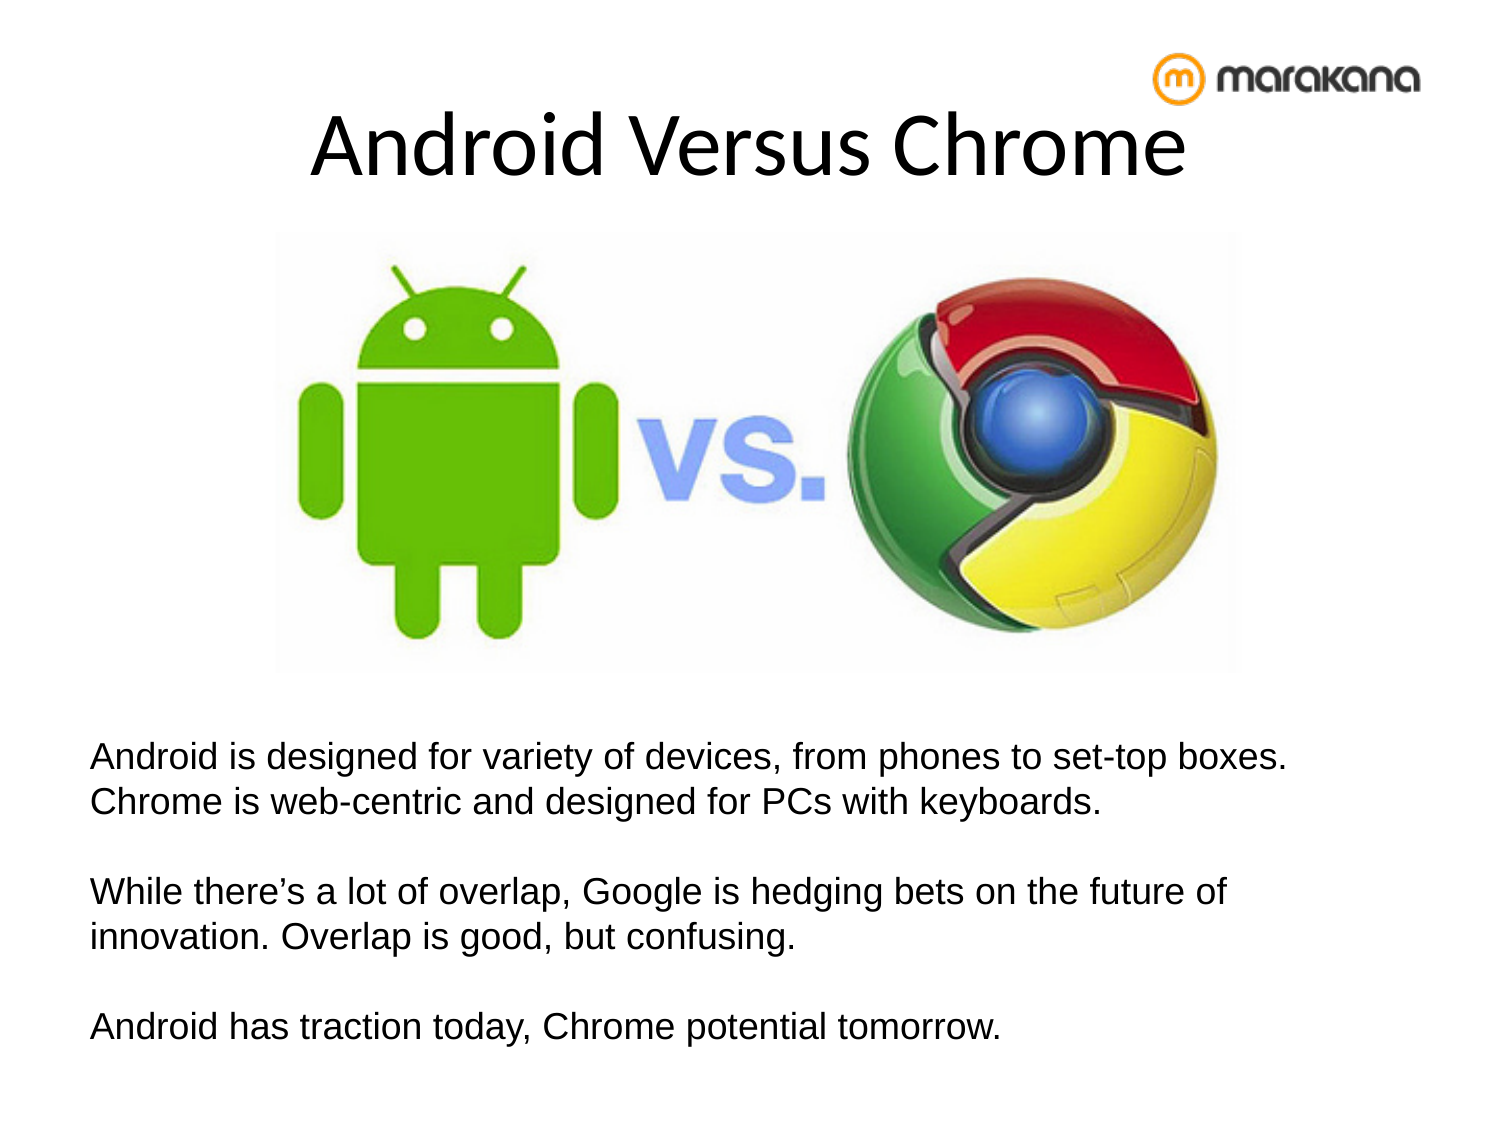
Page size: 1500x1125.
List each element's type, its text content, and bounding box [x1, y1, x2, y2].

title Android Versus Chrome [75, 45, 1425, 233]
text_box Android is designed for variety of devices, from phones to set-top boxes. Chrome is web-centric and designed for PCs with keyboards. While there’s a lot of overlap, Google is hedging bets on the future of innovation. Overlap is good, but confusing. Android has traction today, Chrome potential tomorrow. [74, 724, 1425, 1055]
picture [229, 232, 1271, 673]
